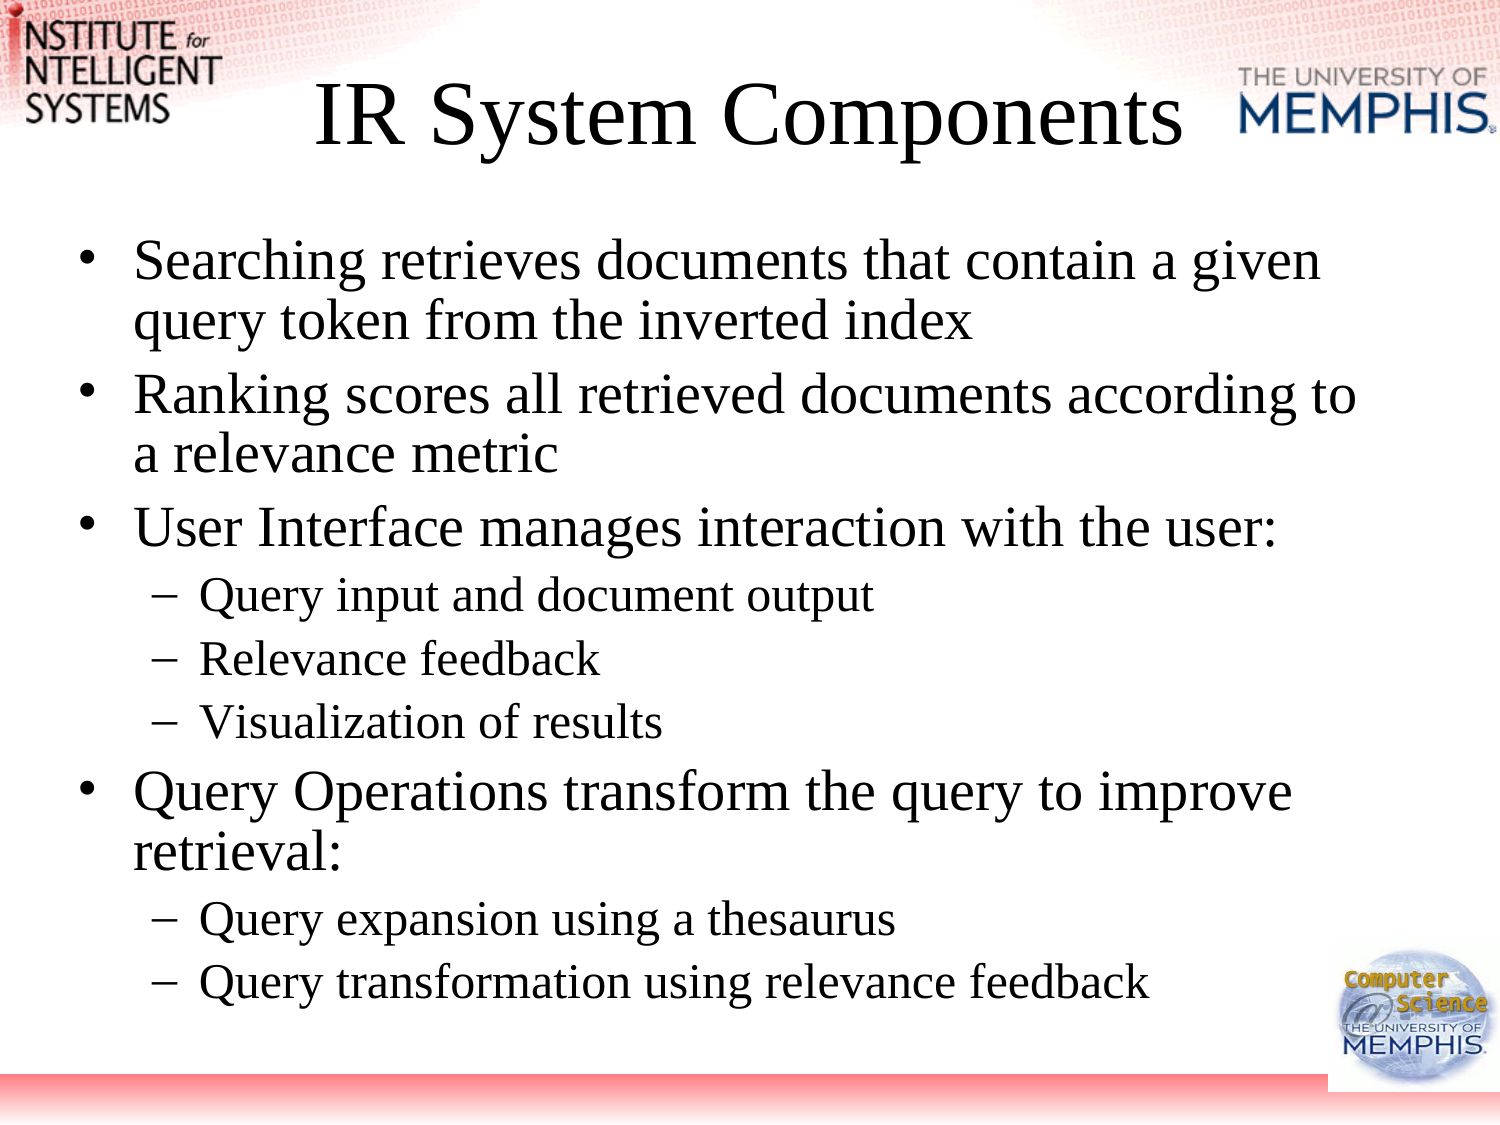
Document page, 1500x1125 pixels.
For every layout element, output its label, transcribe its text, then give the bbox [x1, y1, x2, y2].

picture [1012, 0, 1500, 141]
list Searching retrieves documents that contain a given query token from the inverted index Ranking scores all retrieved documents according to a relevance metric User Interface manages interaction with the user: Query input and document output Relevance feedback Visualization of results Query Operations transform the query to improve retrieval: Query expansion using a thesaurus Query transformation using relevance feedback [62, 224, 1388, 1018]
title IR System Components [75, 45, 1426, 171]
picture [0, 0, 501, 132]
picture [1328, 941, 1500, 1092]
